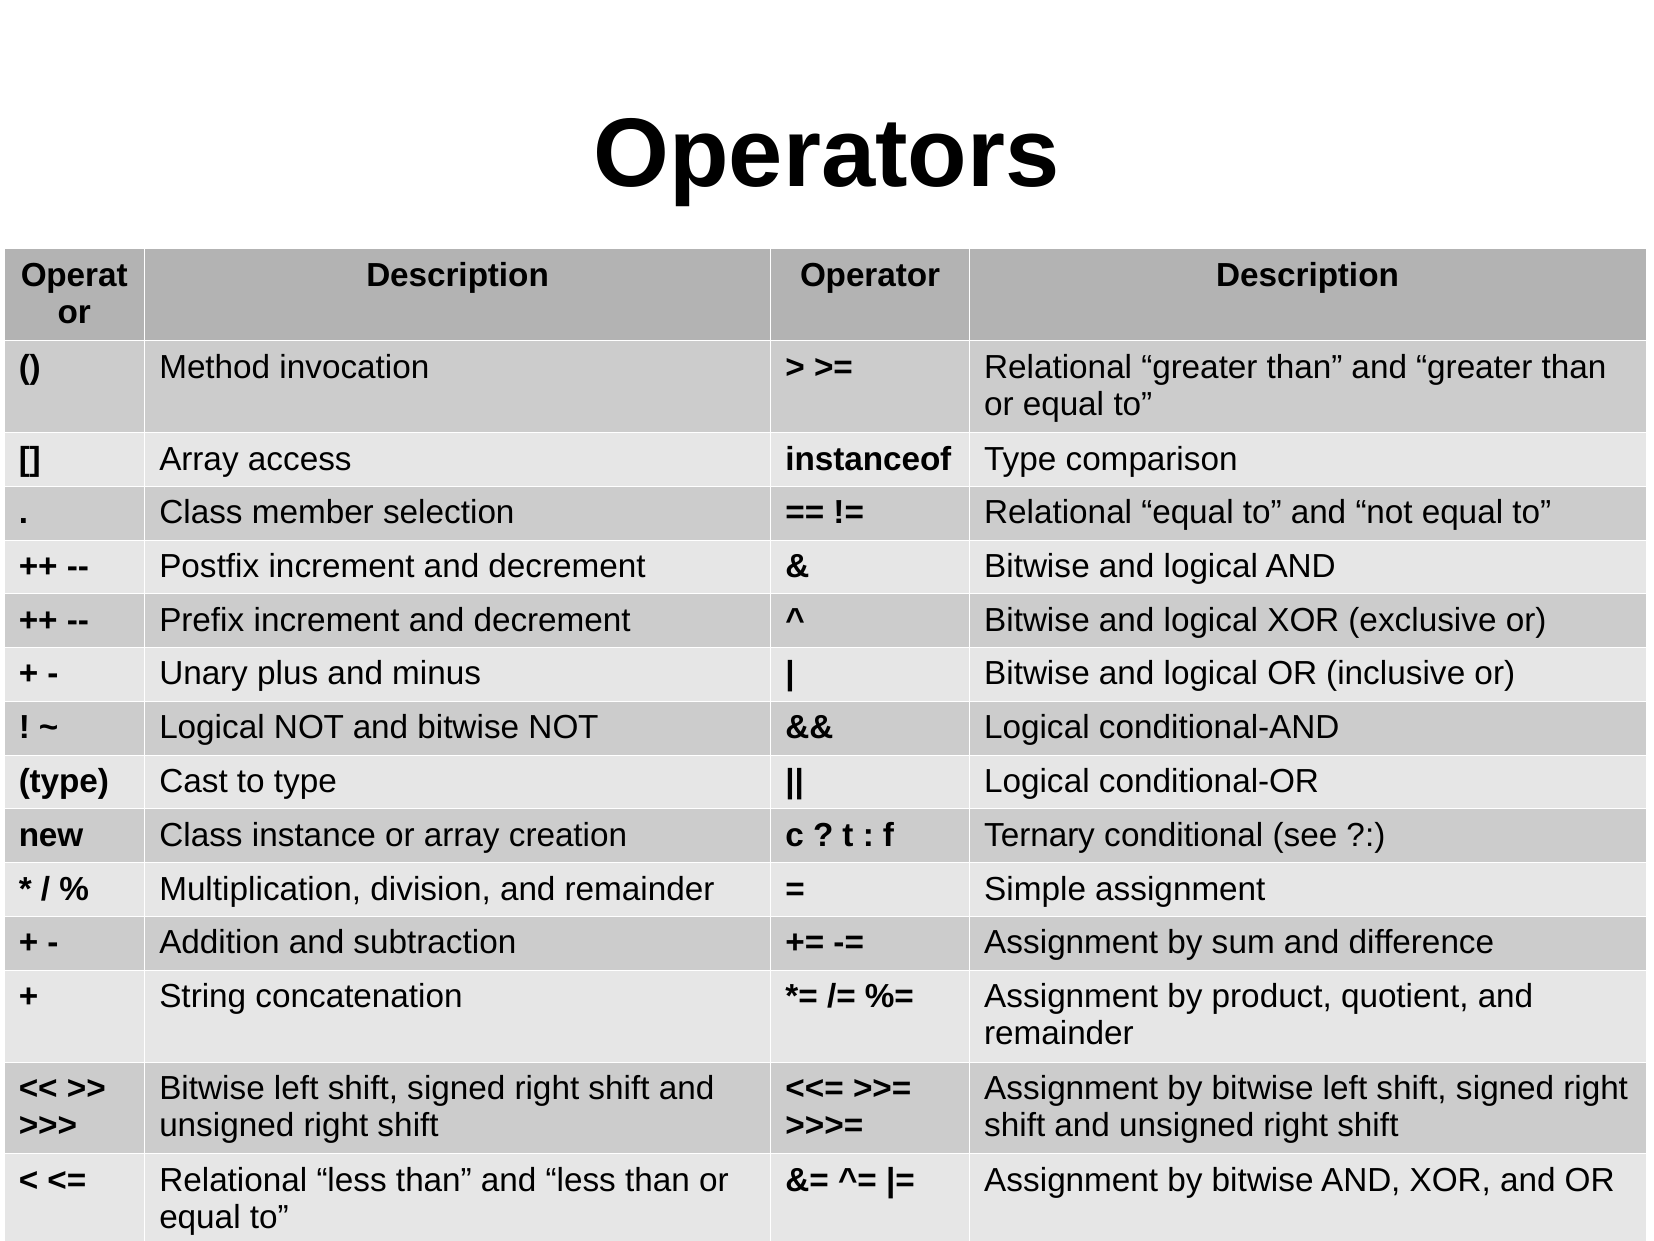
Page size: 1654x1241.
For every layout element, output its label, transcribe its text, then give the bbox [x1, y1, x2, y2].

table_header Operator [5, 249, 144, 340]
table_cell * / % [5, 863, 144, 916]
table_cell Bitwise and logical XOR (exclusive or) [970, 594, 1646, 647]
table_cell ++ -- [5, 594, 144, 647]
table_cell Unary plus and minus [145, 648, 770, 701]
table_cell instanceof [771, 433, 969, 486]
table_cell &= ^= |= [771, 1154, 969, 1241]
table_cell Addition and subtraction [145, 917, 770, 970]
table_cell String concatenation [145, 971, 770, 1062]
table_cell Assignment by bitwise left shift, signed right shift and unsigned right shift [970, 1063, 1646, 1153]
table_cell Relational “less than” and “less than or equal to” [145, 1154, 770, 1241]
table_cell [] [5, 433, 144, 486]
table_header Description [145, 257, 770, 340]
table_cell Logical conditional-OR [970, 756, 1646, 808]
table_cell Assignment by sum and difference [970, 917, 1646, 970]
table_cell || [771, 756, 969, 808]
table_cell << >> >>> [5, 1063, 144, 1153]
table_cell Ternary conditional (see ?:) [970, 809, 1646, 862]
table_cell = [771, 863, 969, 916]
table_cell *= /= %= [771, 971, 969, 1062]
title Operators [82, 49, 1571, 257]
table_cell Relational “equal to” and “not equal to” [970, 487, 1646, 540]
table_cell c ? t : f [771, 809, 969, 862]
table_cell Class member selection [145, 487, 770, 540]
table_cell . [5, 487, 144, 540]
table_cell ++ -- [5, 541, 144, 593]
table_cell += -= [771, 917, 969, 970]
table_cell Relational “greater than” and “greater than or equal to” [970, 341, 1646, 432]
table_cell Prefix increment and decrement [145, 594, 770, 647]
table_cell Simple assignment [970, 863, 1646, 916]
table_cell == != [771, 487, 969, 540]
table_cell && [771, 702, 969, 755]
table_cell & [771, 541, 969, 593]
table_cell Assignment by bitwise AND, XOR, and OR [970, 1154, 1646, 1241]
table_cell Method invocation [145, 341, 770, 432]
table_cell () [5, 341, 144, 432]
table_cell Postfix increment and decrement [145, 541, 770, 593]
table_cell Array access [145, 433, 770, 486]
table_cell new [5, 809, 144, 862]
table_cell ! ~ [5, 702, 144, 755]
table_cell (type) [5, 756, 144, 808]
table_cell Bitwise left shift, signed right shift and unsigned right shift [145, 1063, 770, 1153]
table_cell ^ [771, 594, 969, 647]
table_cell + - [5, 917, 144, 970]
table_cell + - [5, 648, 144, 701]
table_cell <<= >>= >>>= [771, 1063, 969, 1153]
table_cell < <= [5, 1154, 144, 1241]
table_cell Multiplication, division, and remainder [145, 863, 770, 916]
table_cell Bitwise and logical OR (inclusive or) [970, 648, 1646, 701]
table_cell Class instance or array creation [145, 809, 770, 862]
table_cell Logical NOT and bitwise NOT [145, 702, 770, 755]
table_cell Logical conditional-AND [970, 702, 1646, 755]
table_cell Assignment by product, quotient, and remainder [970, 971, 1646, 1062]
table_cell + [5, 971, 144, 1062]
table_cell > >= [771, 341, 969, 432]
table_cell | [771, 648, 969, 701]
table_cell Bitwise and logical AND [970, 541, 1646, 593]
table_header Description [970, 249, 1646, 340]
table_cell Type comparison [970, 433, 1646, 486]
table_cell Cast to type [145, 756, 770, 808]
table_header Operator [771, 257, 969, 340]
